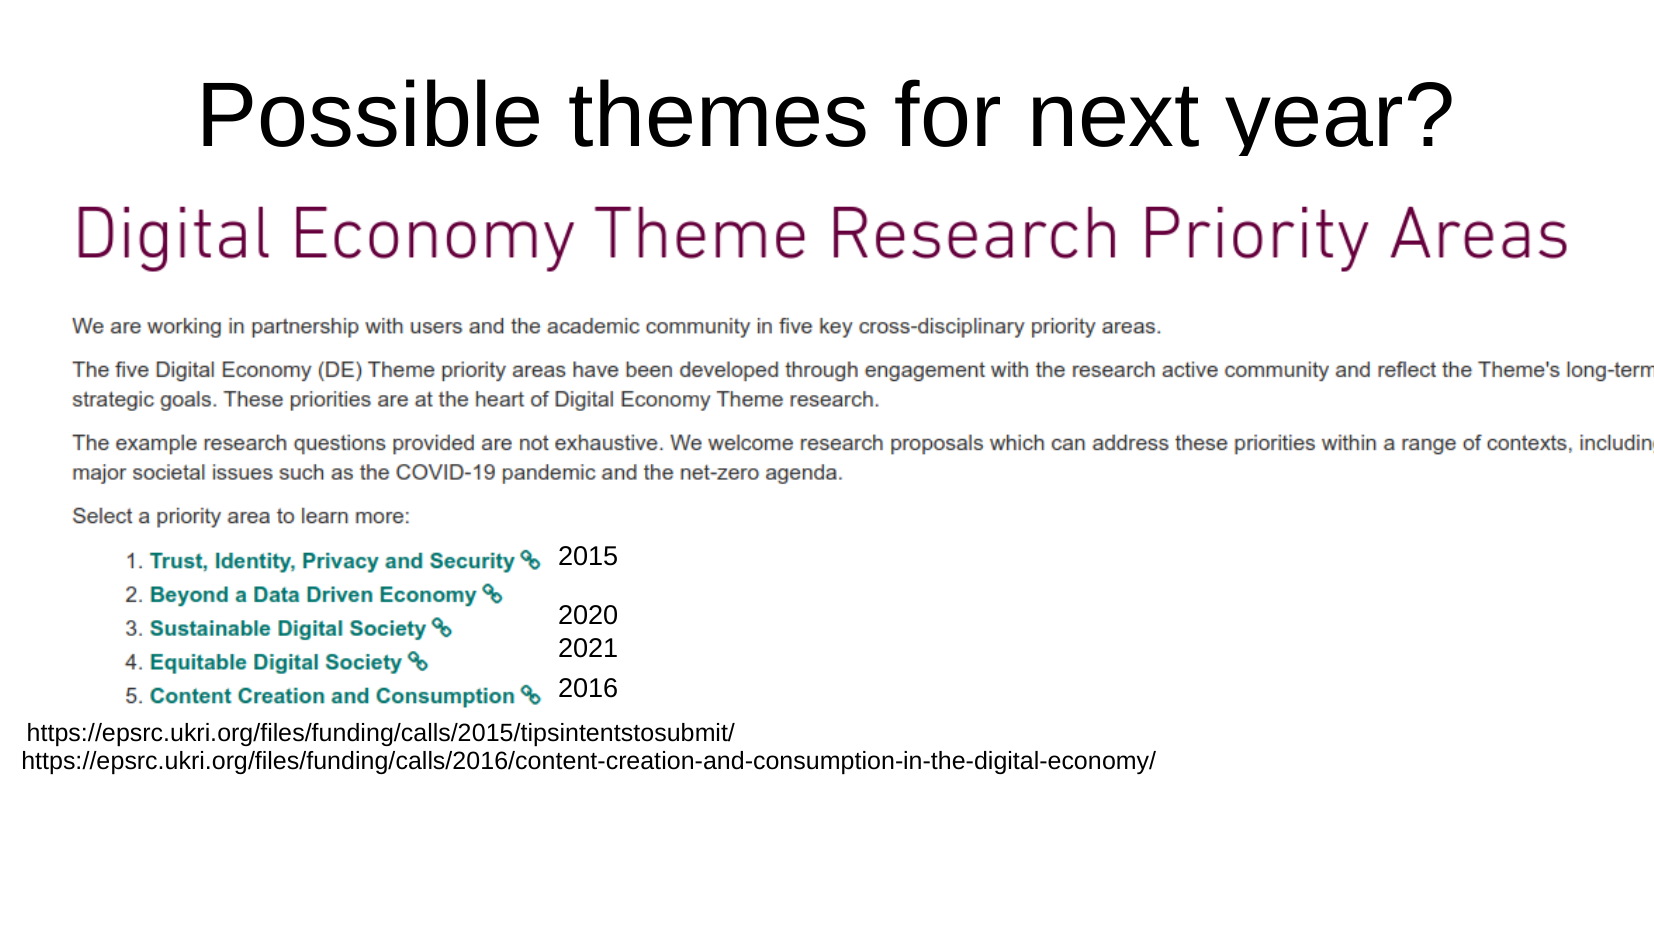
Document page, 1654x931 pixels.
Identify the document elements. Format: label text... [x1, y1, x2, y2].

picture [59, 156, 1654, 740]
text_box 2020 [543, 592, 674, 638]
text_box https://epsrc.ukri.org/files/funding/calls/2015/tipsintentstosubmit/ [11, 710, 1101, 768]
text_box 2015 [543, 533, 674, 579]
title Possible themes for next year? [82, 37, 1571, 156]
text_box 2016 [543, 665, 674, 711]
text_box 2021 [543, 638, 674, 665]
text_box https://epsrc.ukri.org/files/funding/calls/2016/content-creation-and-consumption-in-the-digital-economy/ [6, 739, 1571, 839]
